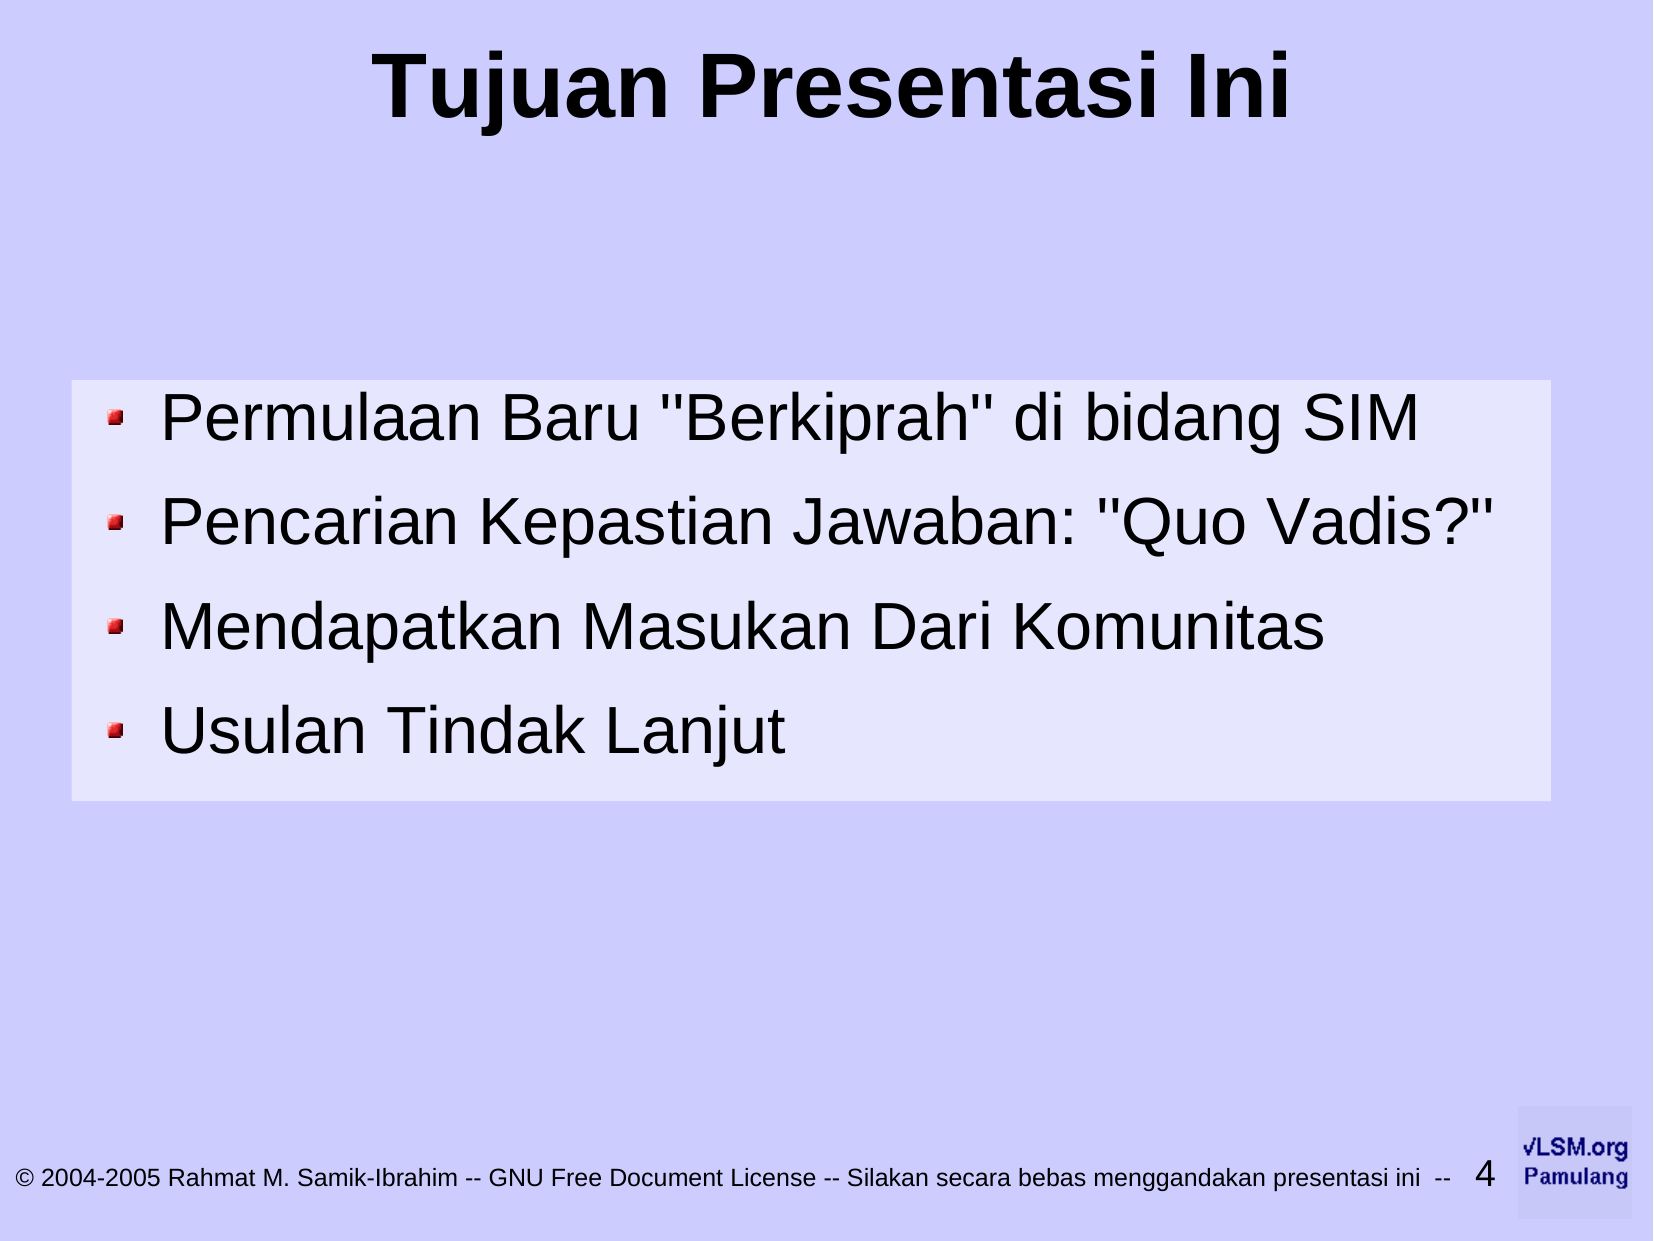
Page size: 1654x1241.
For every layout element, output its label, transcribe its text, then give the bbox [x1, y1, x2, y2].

list Permulaan Baru ''Berkiprah'' di bidang SIM Pencarian Kepastian Jawaban: ''Quo Vadis?'' Mendapatkan Masukan Dari Komunitas Usulan Tindak Lanjut [71, 380, 1551, 802]
picture [1518, 1106, 1632, 1219]
title Tujuan Presentasi Ini [40, 31, 1625, 142]
